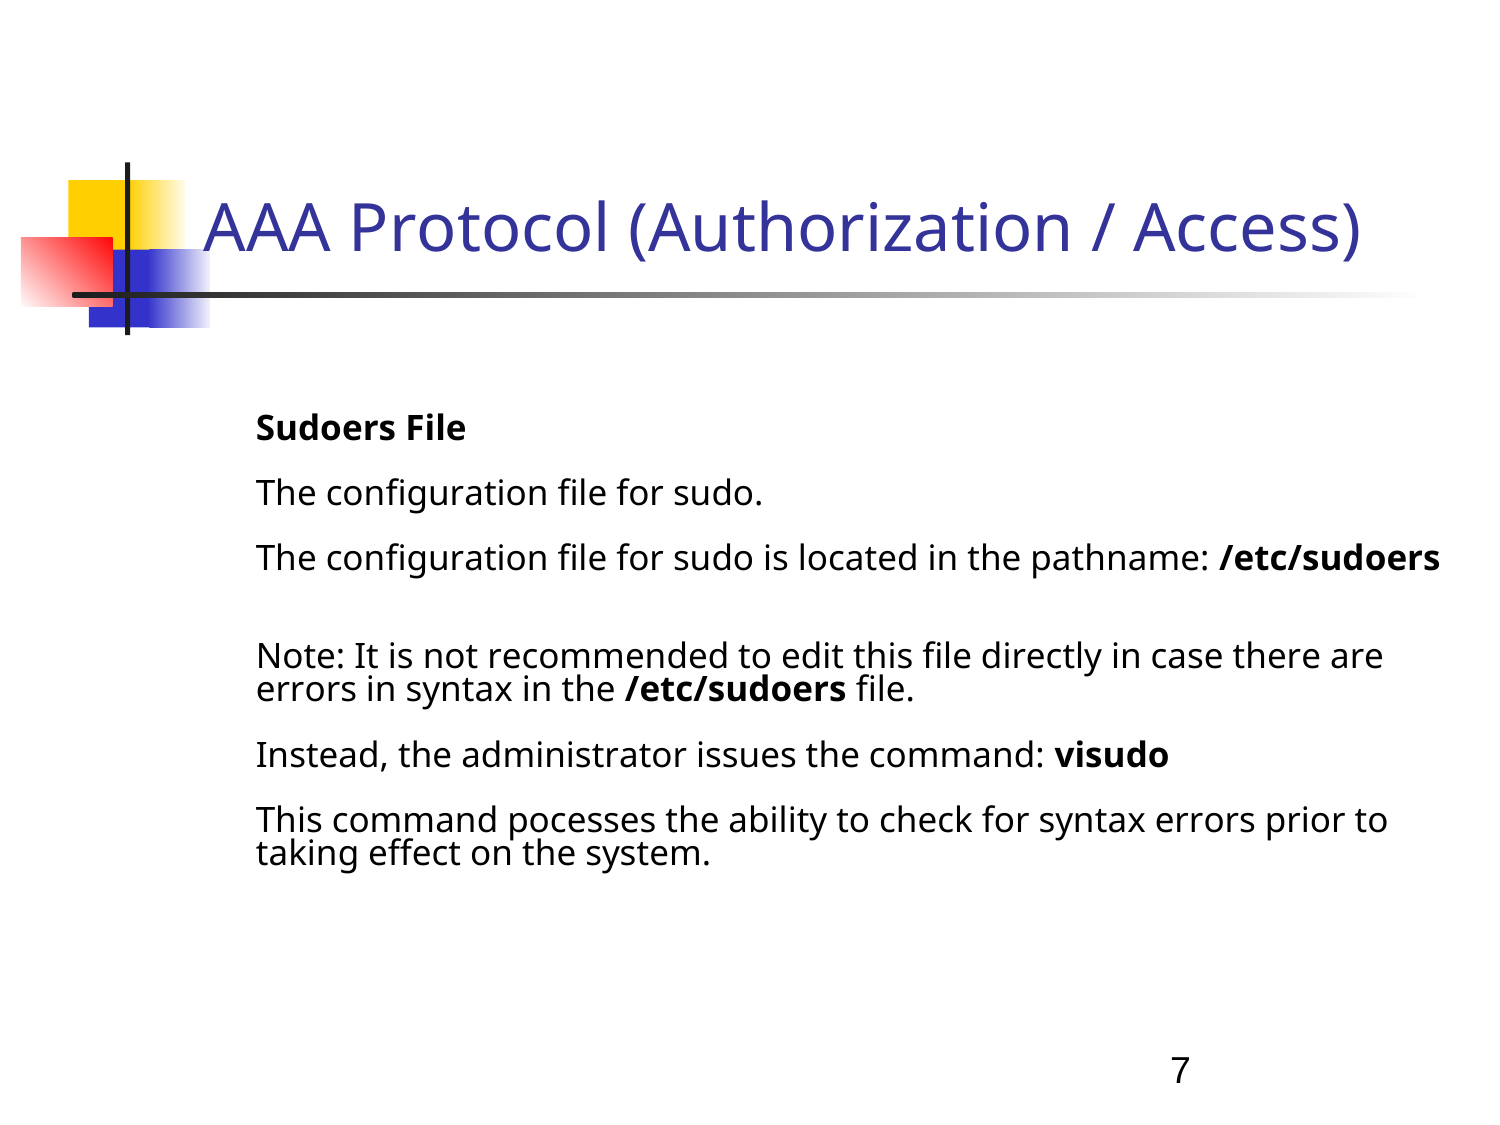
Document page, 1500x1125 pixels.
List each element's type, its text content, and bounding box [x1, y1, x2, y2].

list Sudoers File The configuration file for sudo. The configuration file for sudo is located in the pathname: /etc/sudoers Note: It is not recommended to edit this file directly in case there are errors in syntax in the /etc/sudoers file. Instead, the administrator issues the command: visudo This command pocesses the ability to check for syntax errors prior to taking effect on the system. [193, 331, 1469, 1007]
title AAA Protocol (Authorization / Access) [188, 35, 1468, 276]
